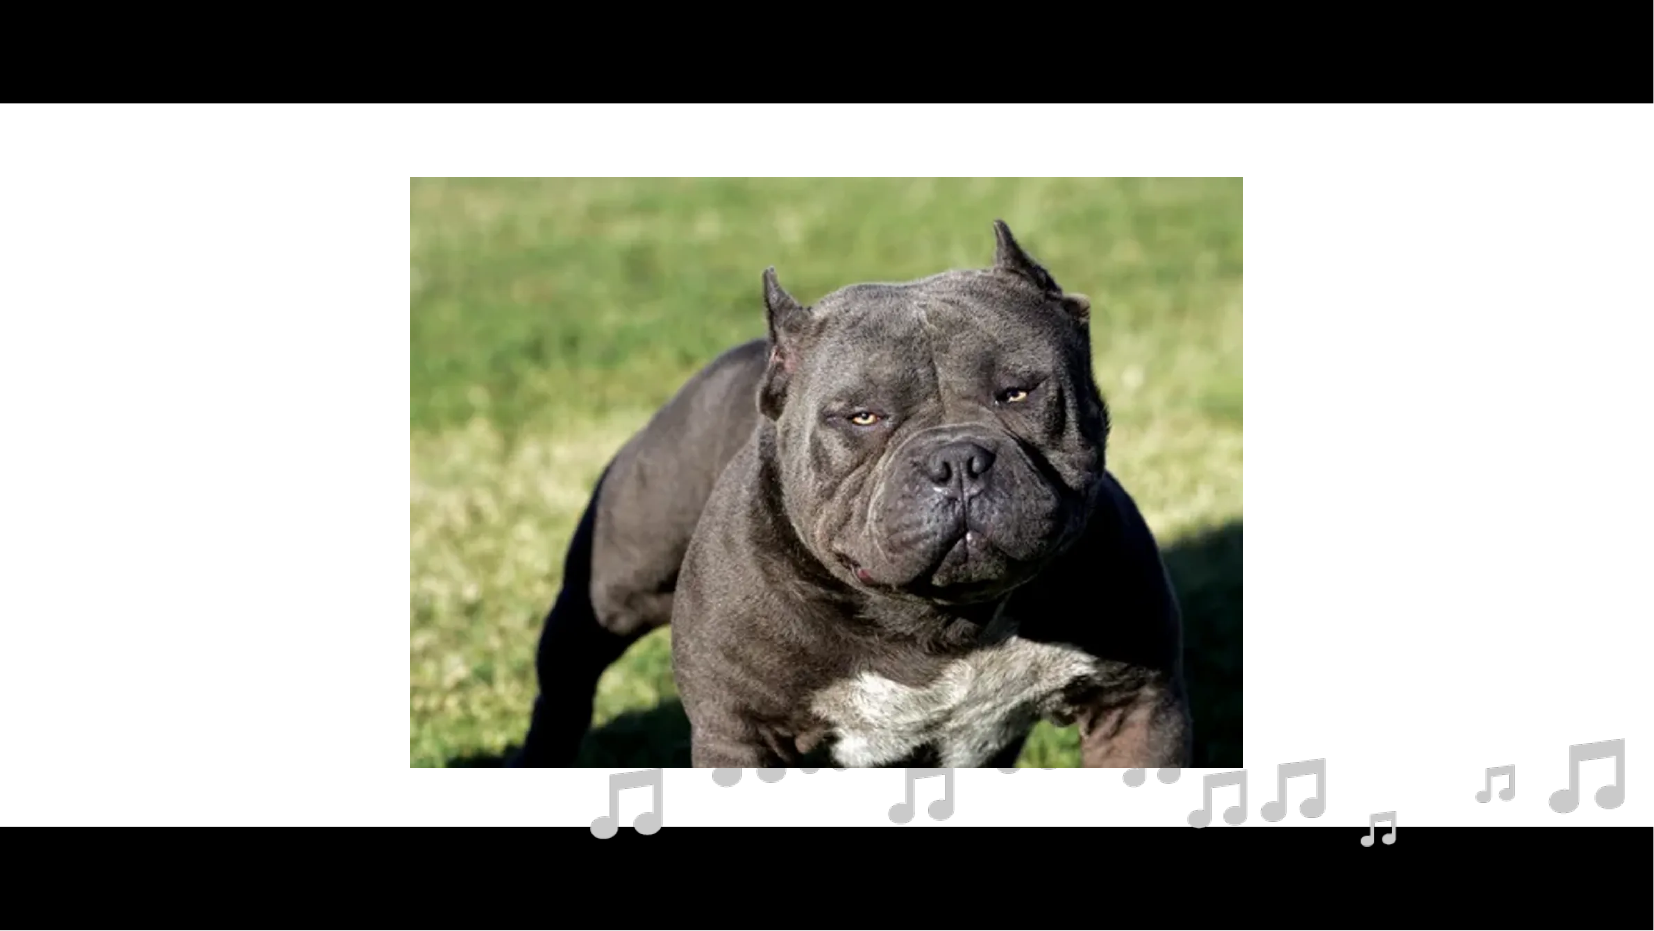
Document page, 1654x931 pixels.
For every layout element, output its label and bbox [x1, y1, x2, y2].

picture [410, 177, 1243, 768]
